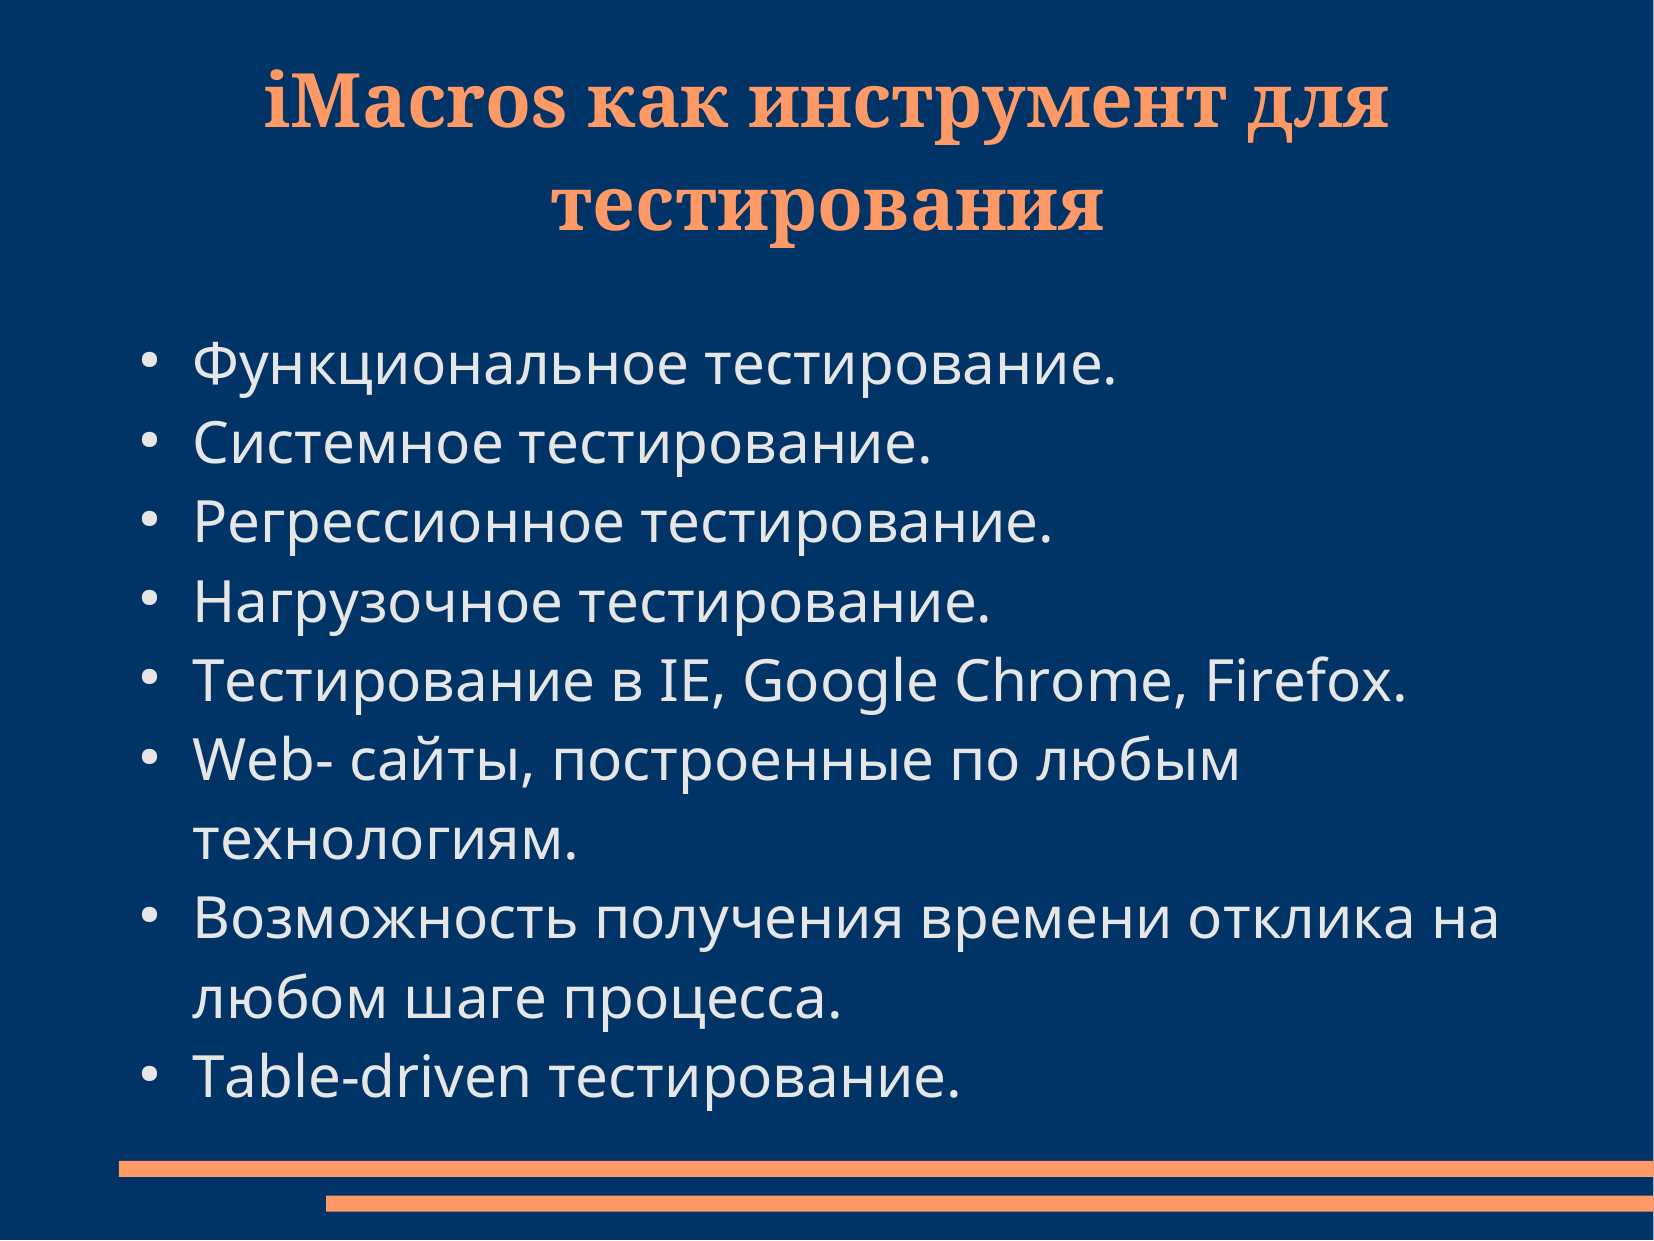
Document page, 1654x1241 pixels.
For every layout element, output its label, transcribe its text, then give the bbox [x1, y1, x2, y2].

title iMacros как инструмент для тестирования [121, 46, 1534, 254]
list Функциональное тестирование. Системное тестирование. Регрессионное тестирование. Нагрузочное тестирование. Тестирование в IE, Google Chrome, Firefox. Web- сайты, построенные по любым технологиям. Возможность получения времени отклика на любом шаге процесса. Table-driven тестирование. [121, 322, 1561, 1141]
